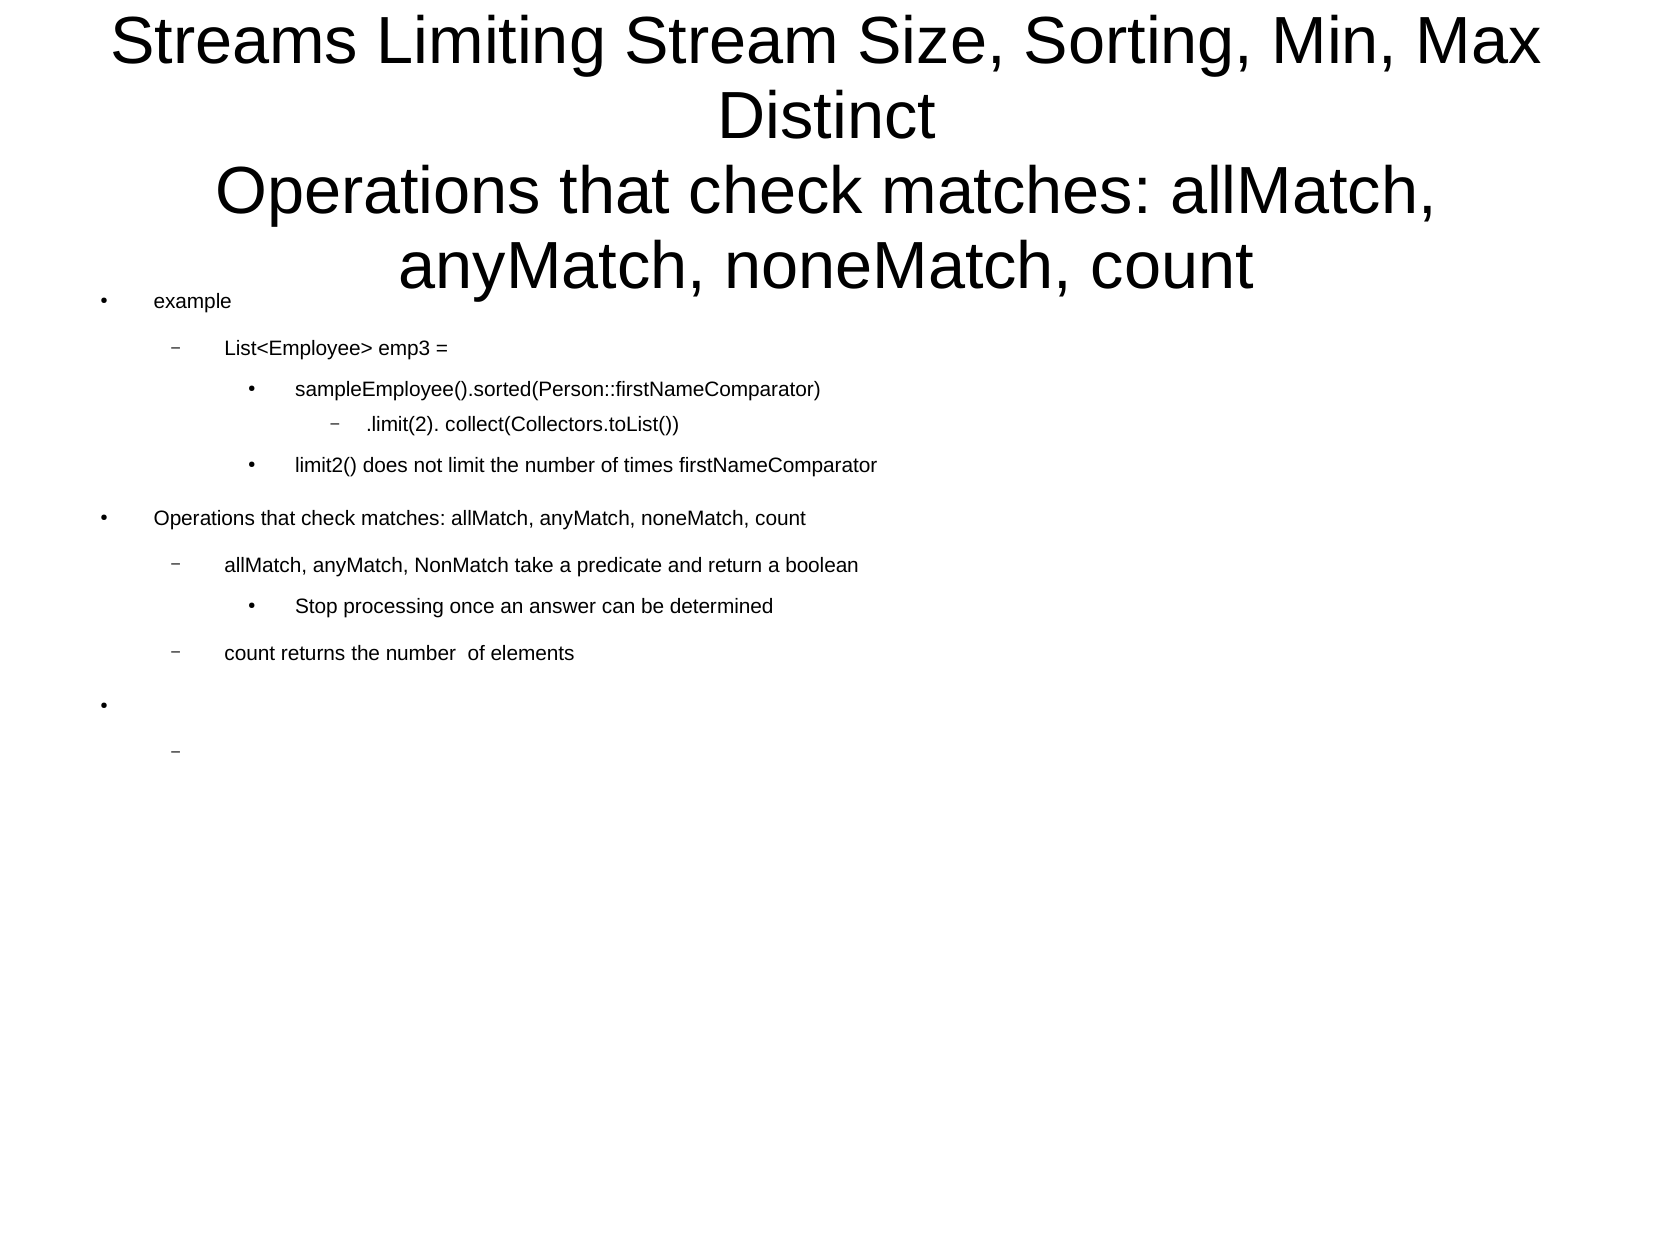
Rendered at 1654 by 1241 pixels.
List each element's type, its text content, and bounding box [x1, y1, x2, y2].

list example List<Employee> emp3 = sampleEmployee().sorted(Person::firstNameComparator) .limit(2). collect(Collectors.toList()) limit2() does not limit the number of times firstNameComparator Operations that check matches: allMatch, anyMatch, noneMatch, count allMatch, anyMatch, NonMatch take a predicate and return a boolean Stop processing once an answer can be determined count returns the number of elements [82, 290, 1606, 1201]
title Streams Limiting Stream Size, Sorting, Min, Max Distinct Operations that check matches: allMatch, anyMatch, noneMatch, count [82, 3, 1571, 290]
